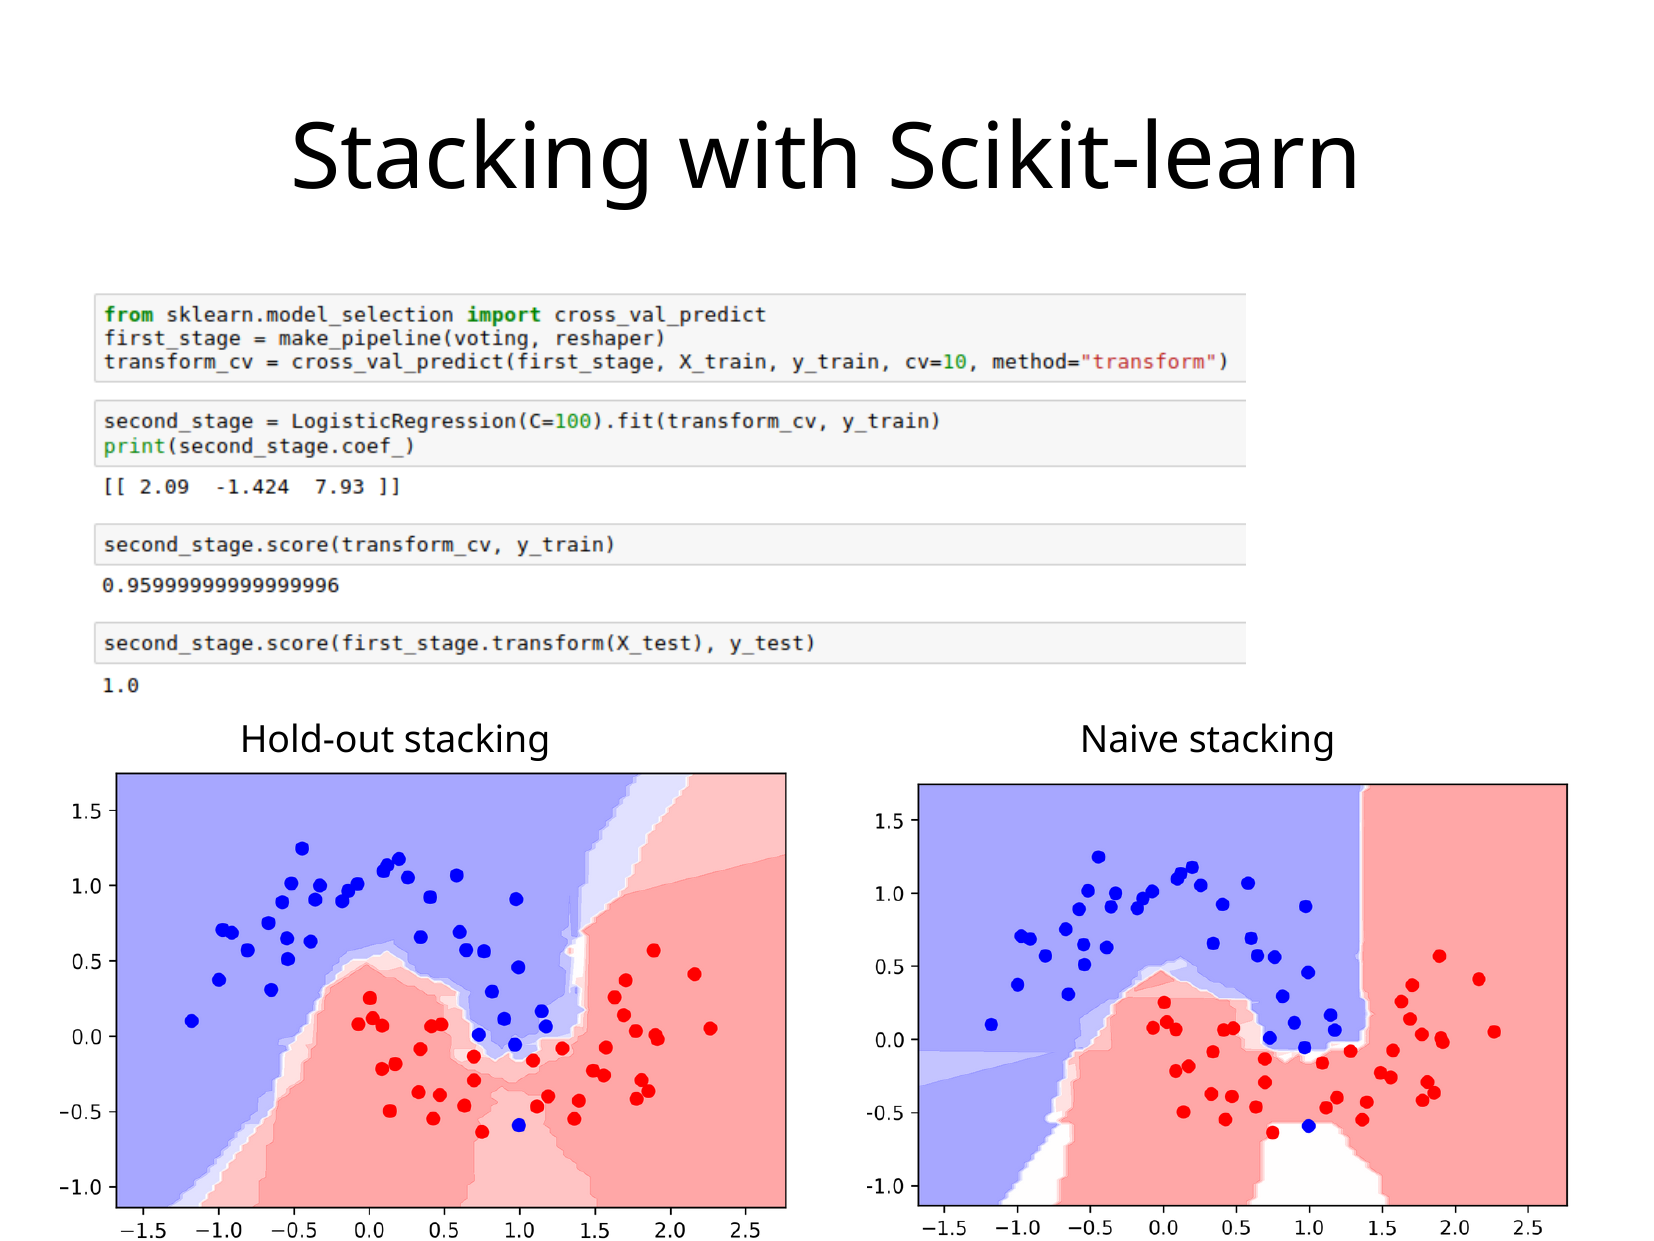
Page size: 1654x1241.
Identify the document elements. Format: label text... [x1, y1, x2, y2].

text_box Naive stacking [1065, 705, 1471, 758]
title Stacking with Scikit-learn [82, 49, 1571, 257]
picture [867, 764, 1576, 1241]
picture [60, 750, 800, 1241]
text_box Hold-out stacking [225, 705, 631, 758]
picture [85, 289, 1246, 706]
